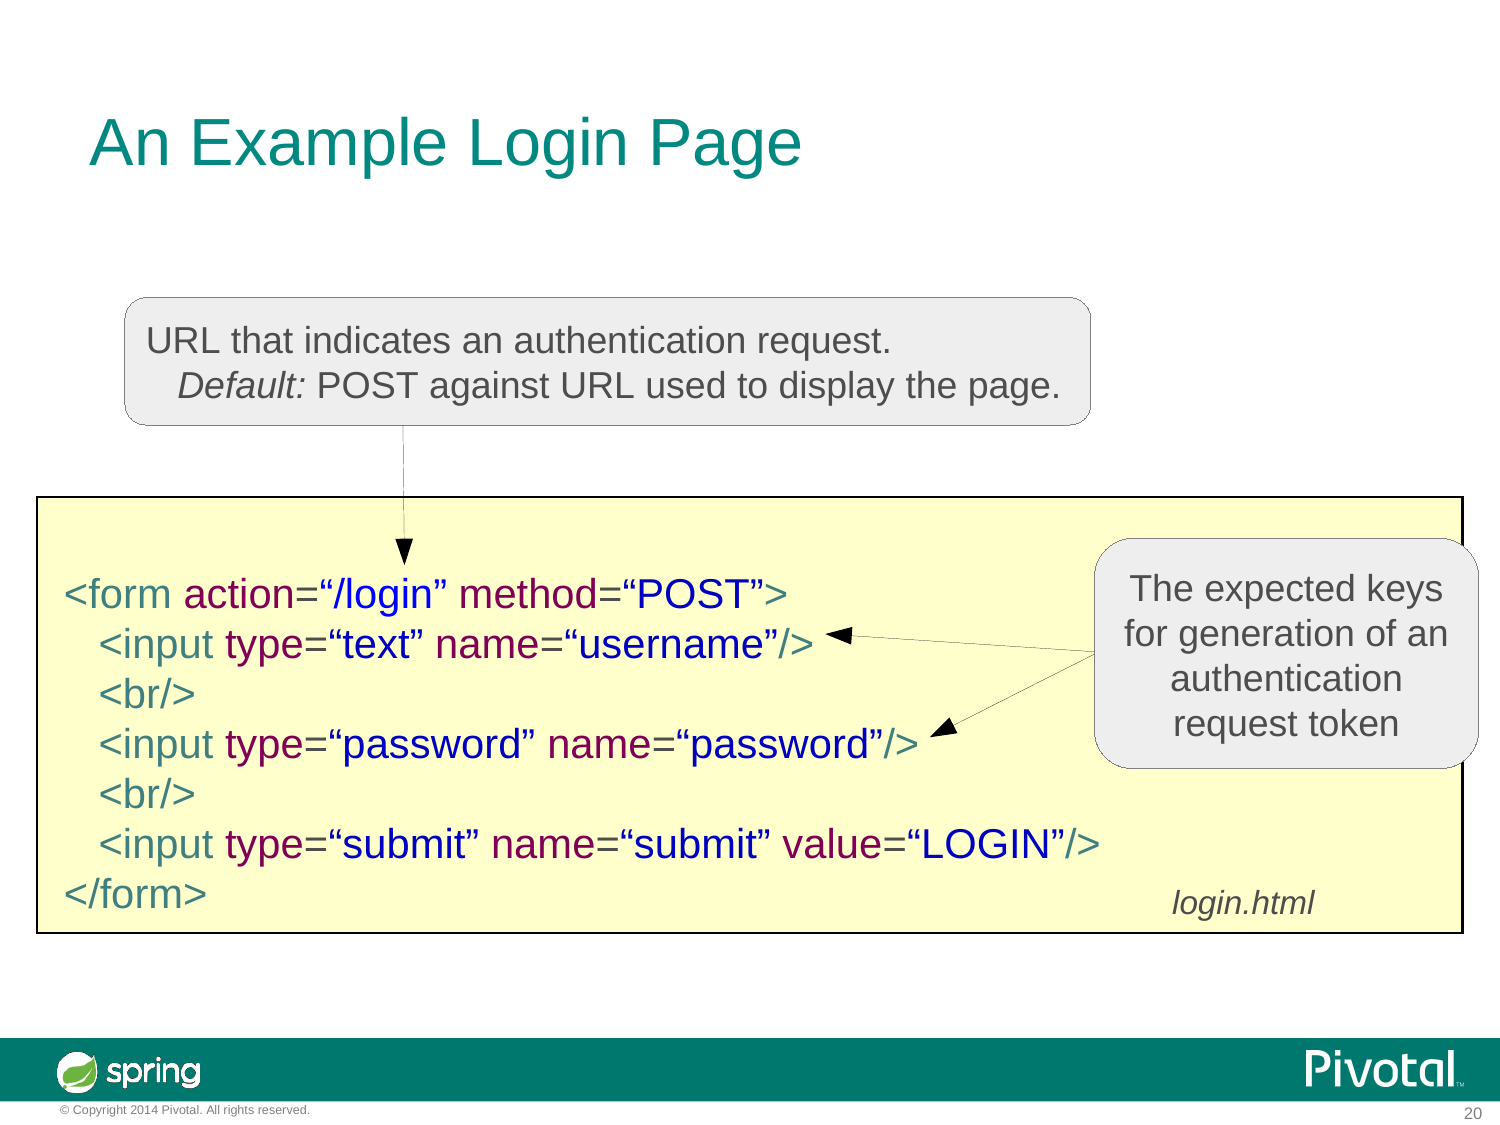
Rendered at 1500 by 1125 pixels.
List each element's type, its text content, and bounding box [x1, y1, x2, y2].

text_box login.html [1157, 873, 1465, 931]
text_box <form action=“/login” method=“POST”> <input type=“text” name=“username”/> <br/> <input type=“password” name=“password”/> <br/> <input type=“submit” name=“submit” value=“LOGIN”/> </form> [37, 497, 1463, 934]
picture [1306, 1050, 1464, 1087]
text_box URL that indicates an authentication request. Default: POST against URL used to display the page. [124, 297, 1091, 426]
picture [32, 1041, 210, 1103]
title An Example Login Page [75, 45, 1426, 233]
text_box The expected keys for generation of an authentication request token [1094, 538, 1479, 769]
